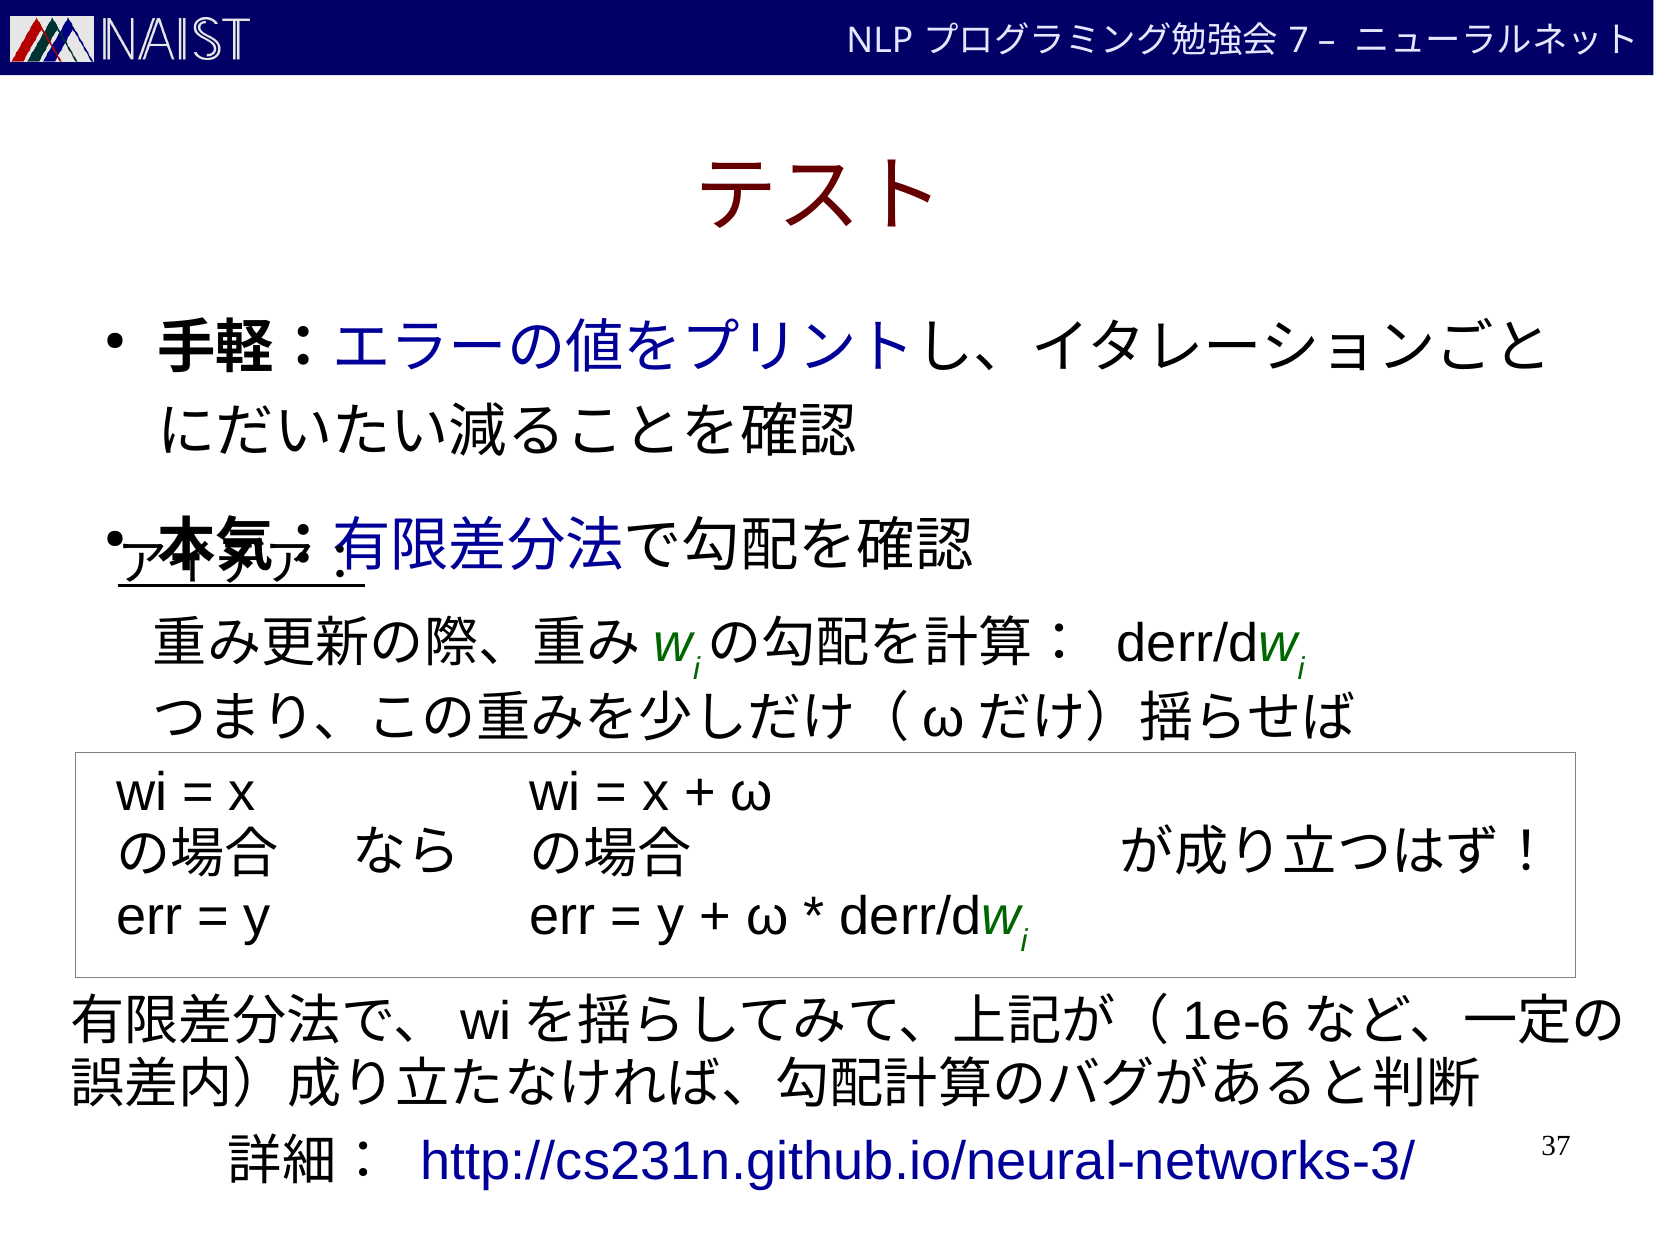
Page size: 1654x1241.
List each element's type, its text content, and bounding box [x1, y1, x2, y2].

text_box アイデア： [102, 527, 379, 600]
title テスト [75, 92, 1564, 285]
text_box wi = x の場合 err = y [101, 754, 294, 953]
text_box が成り立つはず！ [1105, 813, 1569, 892]
text_box 有限差分法で、wiを揺らしてみて、上記が（1e-6など、一定の 誤差内）成り立たなければ、勾配計算のバグがあると判断 [55, 981, 1640, 1123]
text_box 重み更新の際、重みwiの勾配を計算： derr/dwi つまり、この重みを少しだけ（ωだけ）揺らせば [138, 753, 1372, 757]
list 手軽：エラーの値をプリントし、イタレーションごとにだいたい減ることを確認 本気：有限差分法で勾配を確認 [86, 300, 1576, 526]
text_box なら [337, 813, 476, 892]
picture [102, 17, 251, 60]
text_box 詳細： http://cs231n.github.io/neural-networks-3/ [213, 1122, 1429, 1201]
text_box 重み更新の際、重みwiの勾配を計算： derr/dwi つまり、この重みを少しだけ（ωだけ）揺らせば [138, 603, 1372, 752]
text_box wi = x + ω の場合 err = y + ω * derr/dwi [514, 754, 1043, 966]
picture [10, 16, 94, 62]
